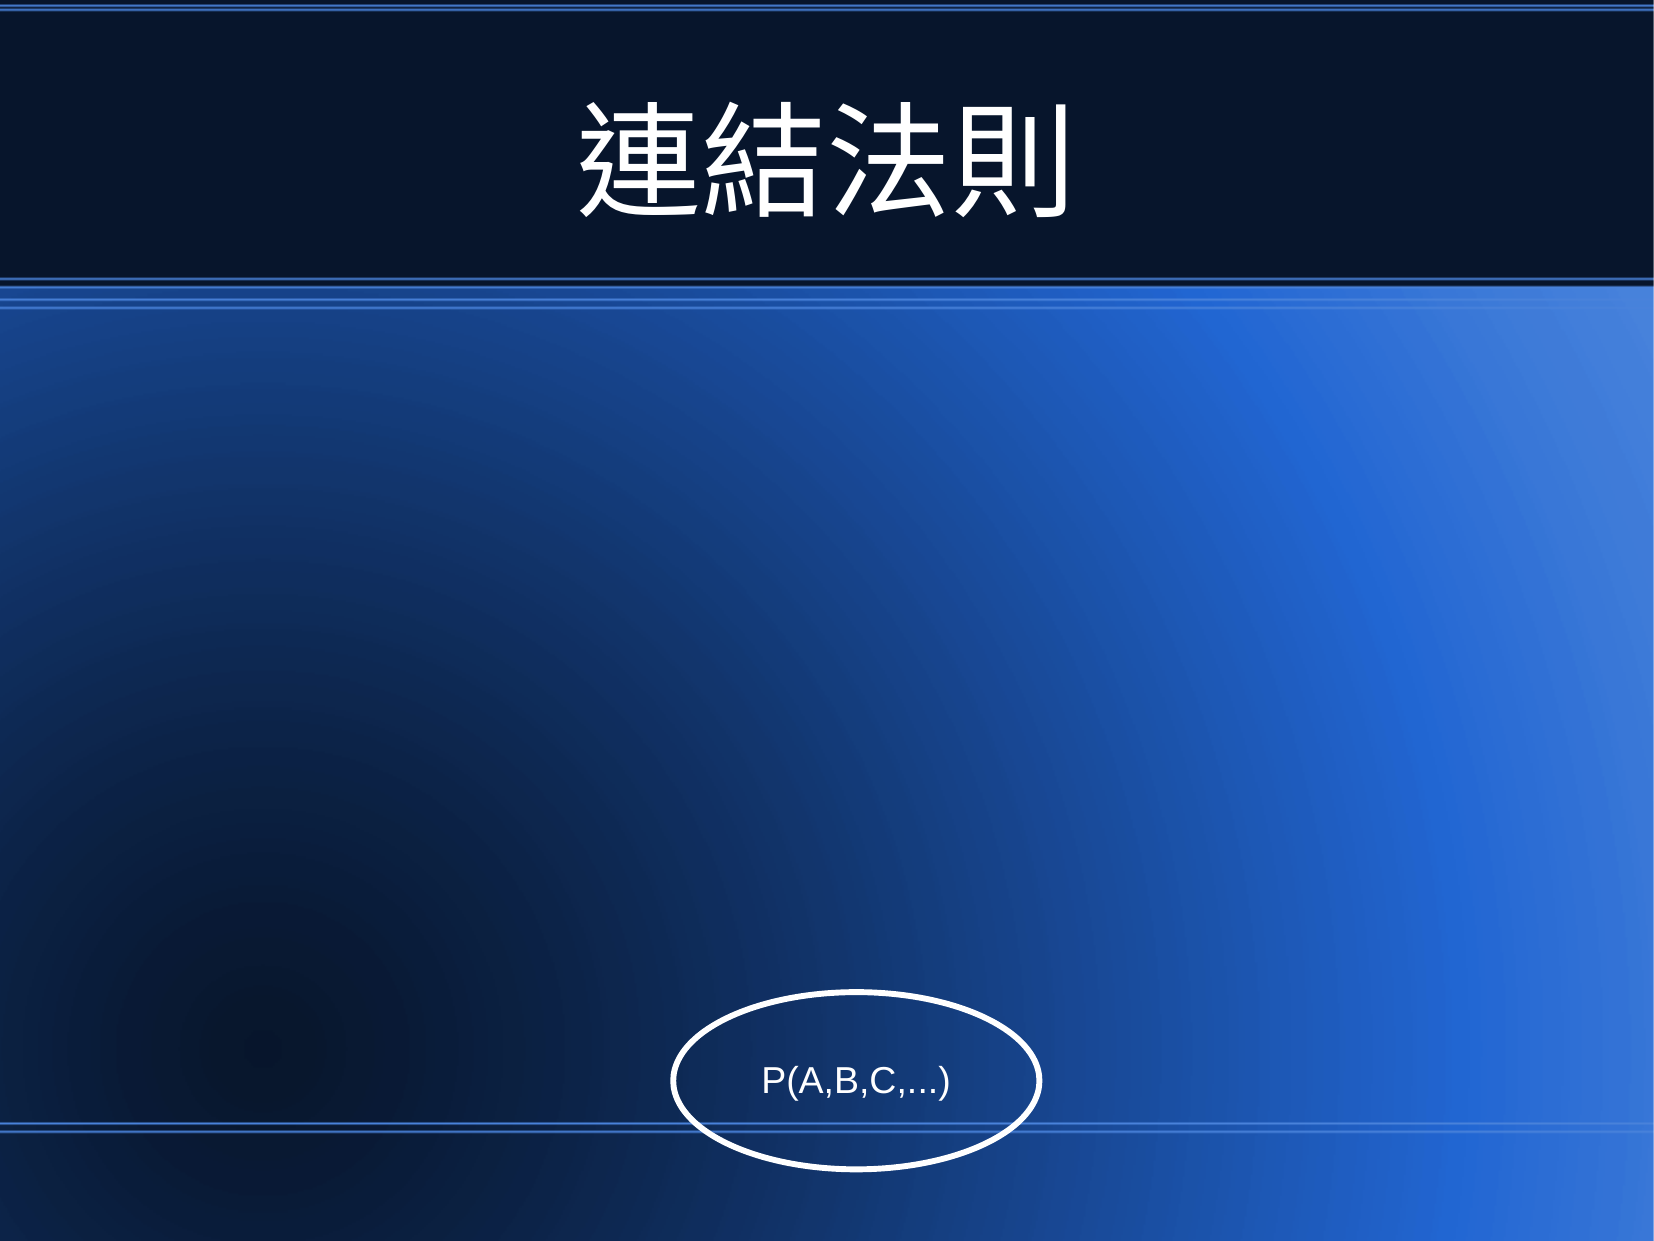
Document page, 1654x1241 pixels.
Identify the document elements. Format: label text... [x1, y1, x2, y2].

title 連結法則 [82, 49, 1571, 257]
picture [0, 0, 1654, 1241]
text_box P(A,B,C,...) [673, 992, 1040, 1170]
